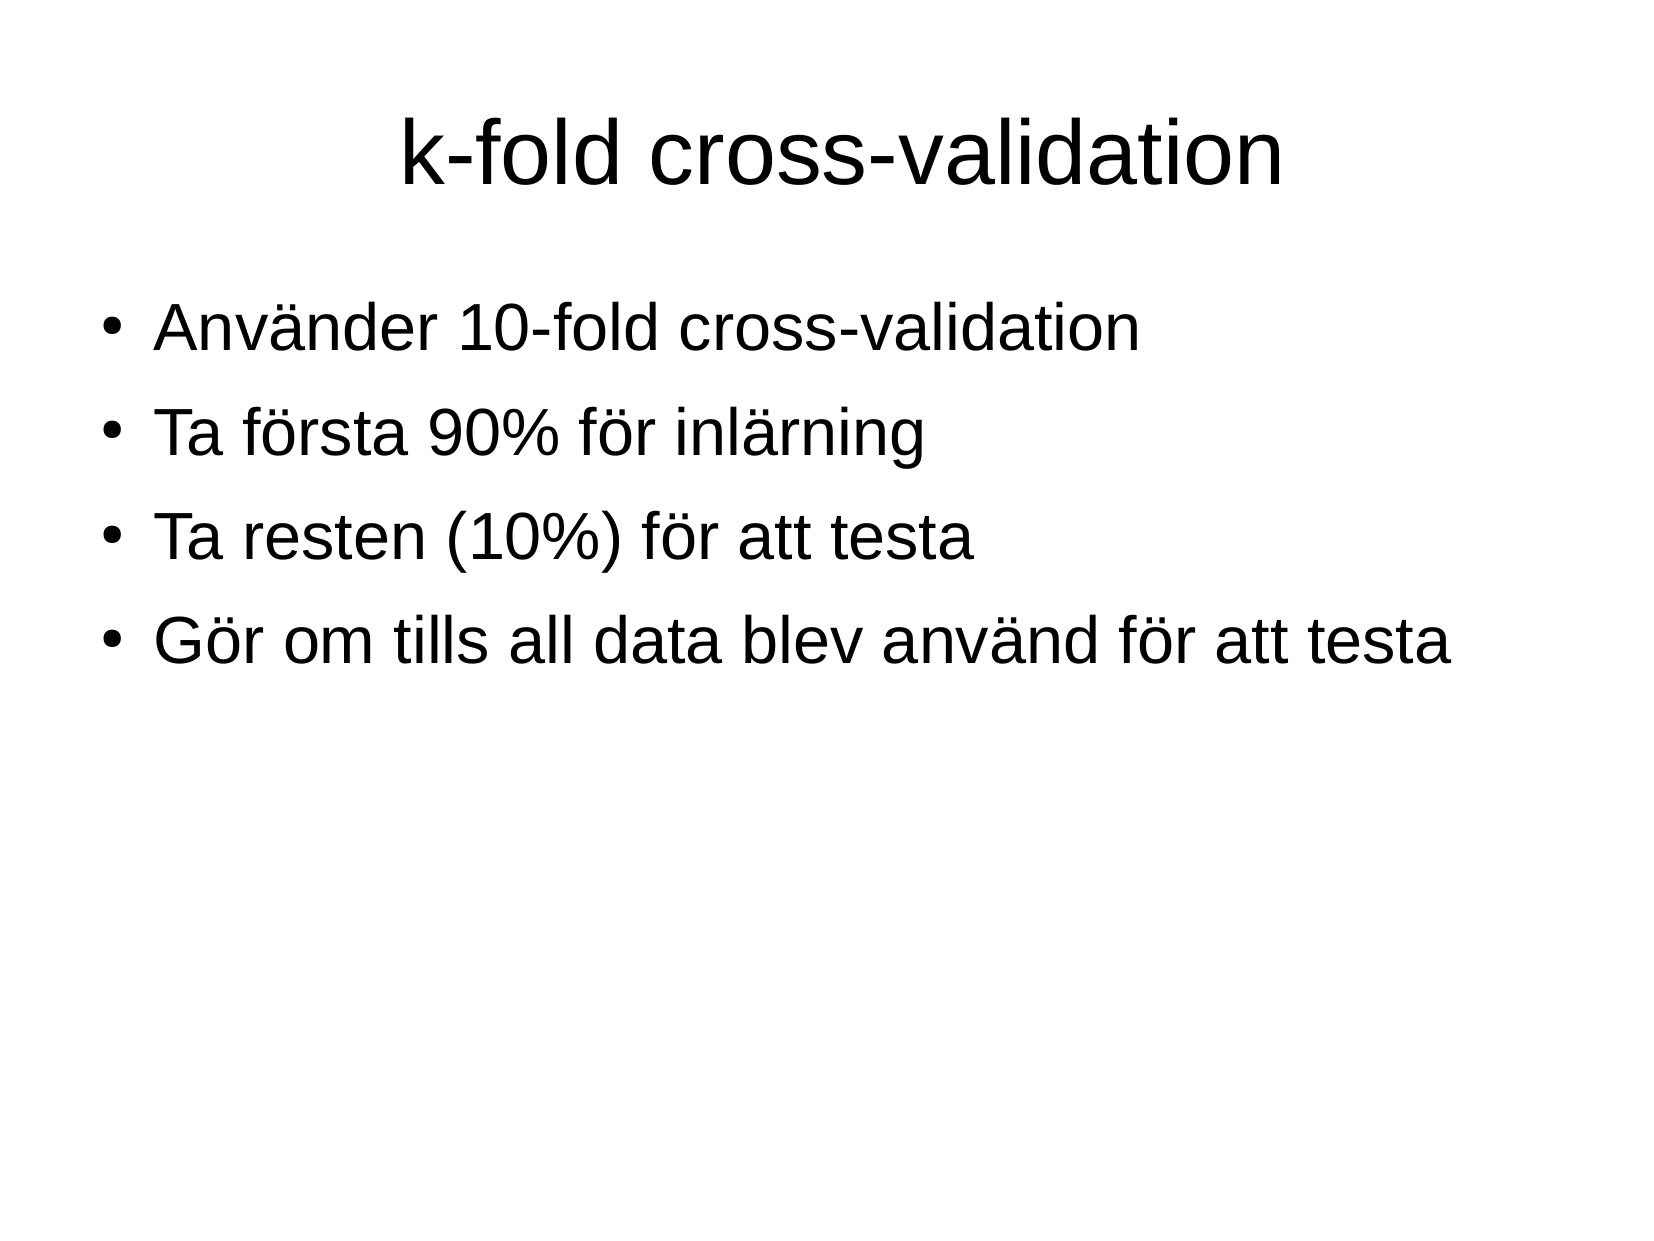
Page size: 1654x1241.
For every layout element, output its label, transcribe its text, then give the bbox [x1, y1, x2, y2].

title k-fold cross-validation [82, 49, 1571, 257]
list Använder 10-fold cross-validation Ta första 90% för inlärning Ta resten (10%) för att testa Gör om tills all data blev använd för att testa [82, 290, 1571, 1010]
